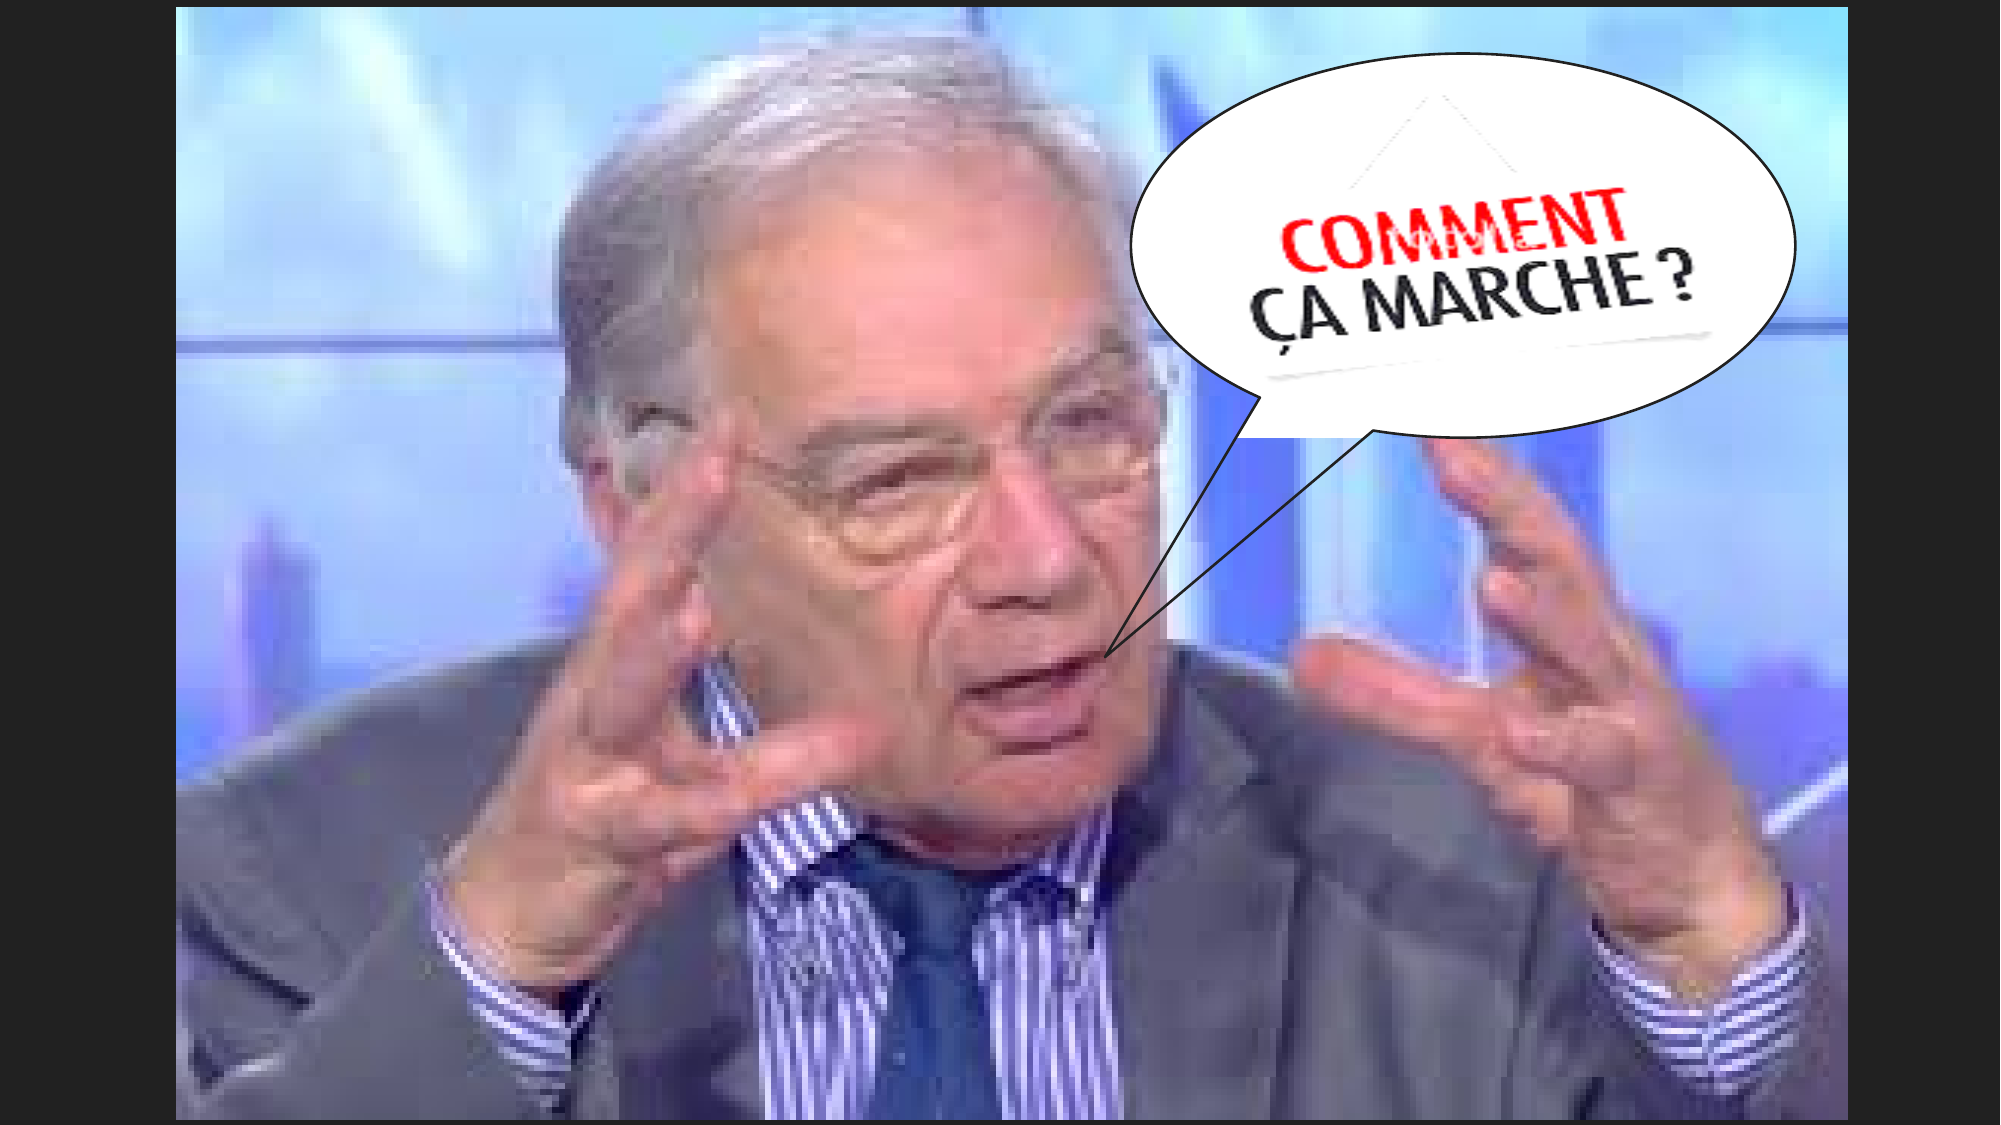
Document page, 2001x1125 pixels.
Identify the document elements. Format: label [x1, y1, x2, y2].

picture [176, 7, 1848, 1120]
text_box [1105, 53, 1796, 658]
